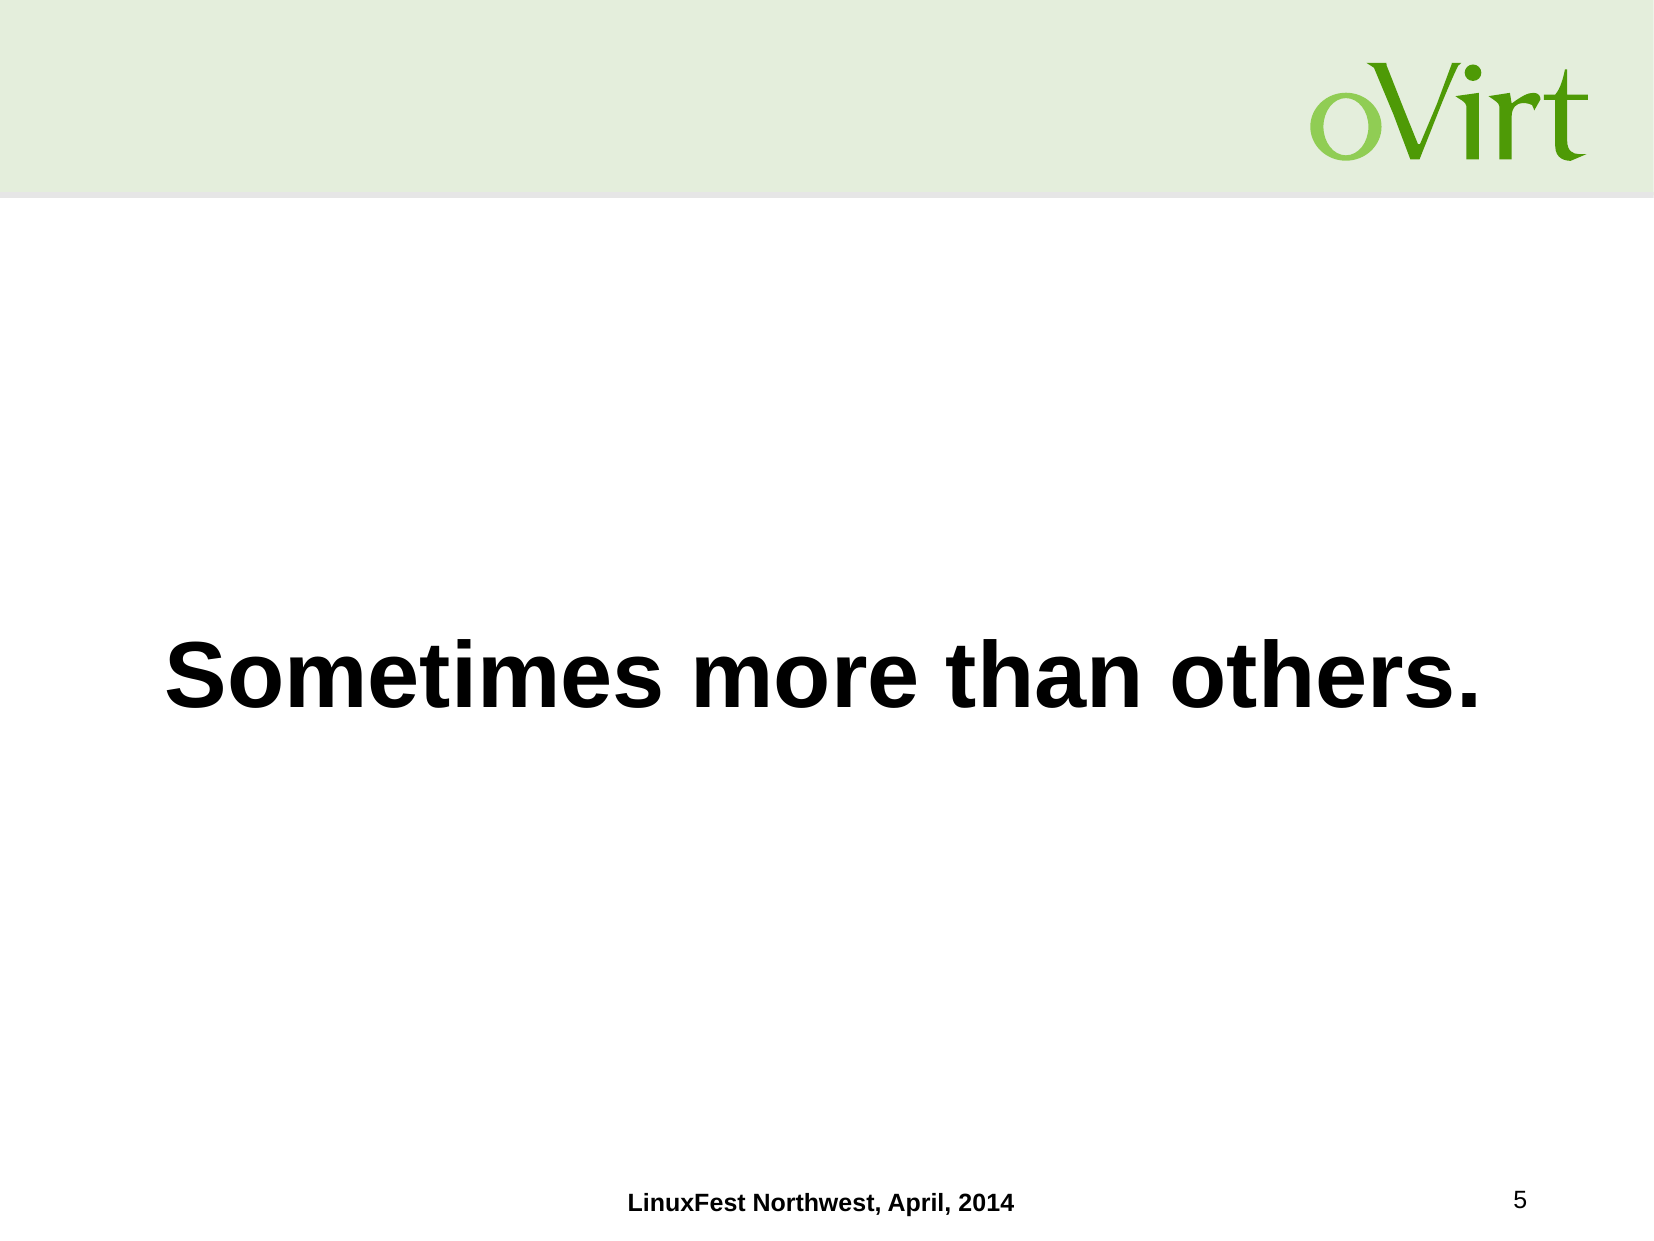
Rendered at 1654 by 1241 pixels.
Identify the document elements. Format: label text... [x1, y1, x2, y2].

text_box Sometimes more than others. [150, 615, 1523, 751]
